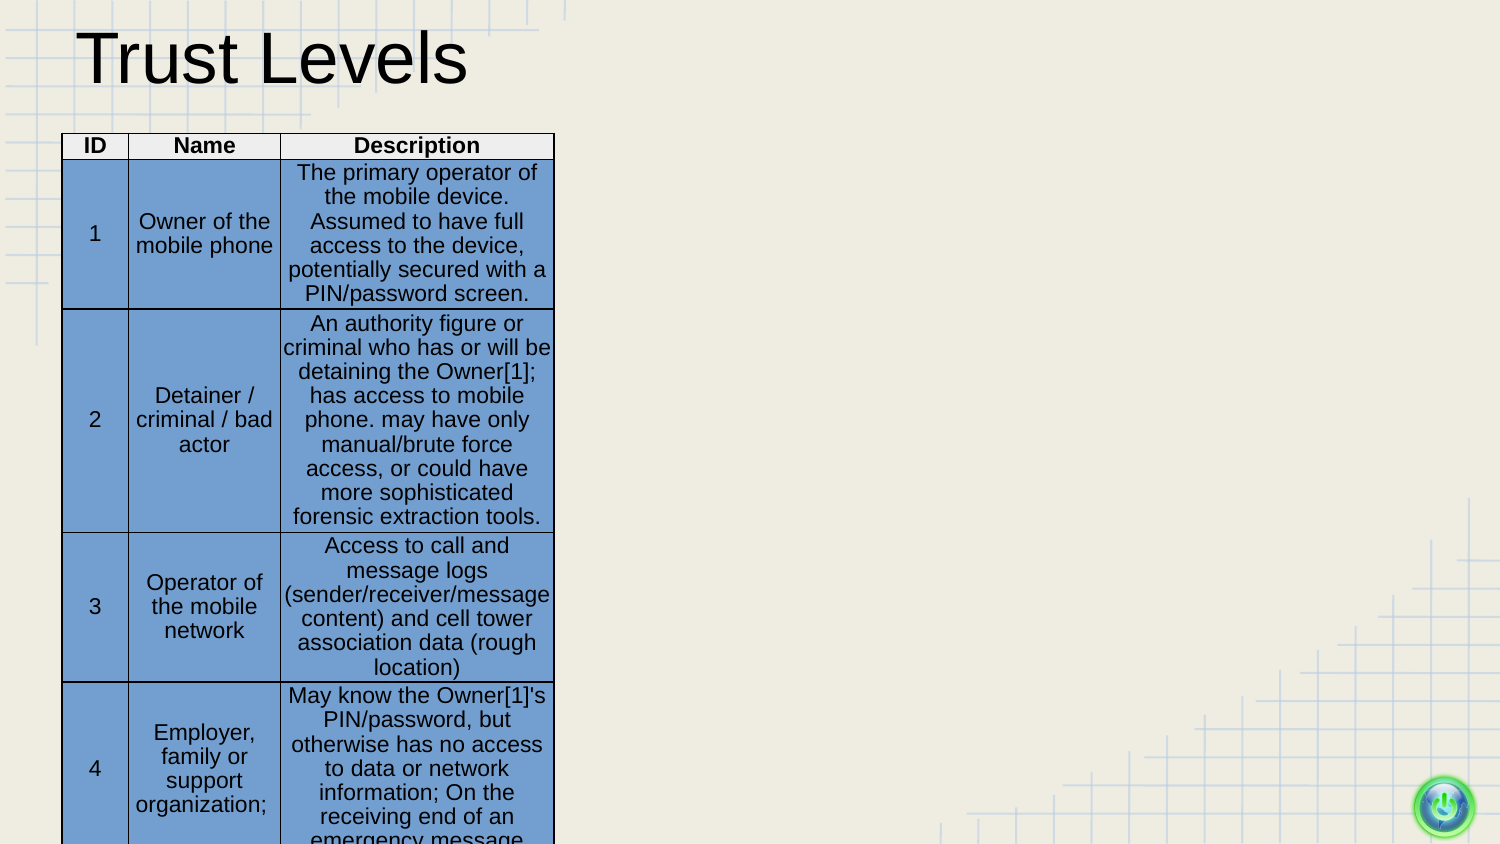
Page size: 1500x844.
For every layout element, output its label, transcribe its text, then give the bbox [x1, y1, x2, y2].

table_header ID [63, 134, 128, 159]
table_cell May know the Owner[1]'s PIN/password, but otherwise has no access to data or network information; On the receiving end of an emergency message [281, 683, 553, 844]
table_header Name [129, 134, 280, 159]
table_cell The primary operator of the mobile device. Assumed to have full access to the device, potentially secured with a PIN/password screen. [281, 160, 553, 308]
title Trust Levels [75, 16, 1276, 183]
picture [1410, 772, 1478, 841]
table_cell Employer, family or support organization; [129, 683, 280, 844]
table_cell Access to call and message logs (sender/receiver/message content) and cell tower association data (rough location) [281, 533, 553, 681]
table_cell 2 [63, 310, 128, 532]
table_cell Owner of the mobile phone [129, 160, 280, 308]
table_cell 3 [63, 533, 128, 681]
table_header Description [281, 134, 553, 159]
table_cell 1 [63, 160, 128, 308]
table_cell 4 [63, 683, 128, 844]
table_cell An authority figure or criminal who has or will be detaining the Owner[1]; has access to mobile phone. may have only manual/brute force access, or could have more sophisticated forensic extraction tools. [281, 310, 553, 532]
table_cell Detainer / criminal / bad actor [129, 310, 280, 532]
table_cell Operator of the mobile network [129, 533, 280, 681]
